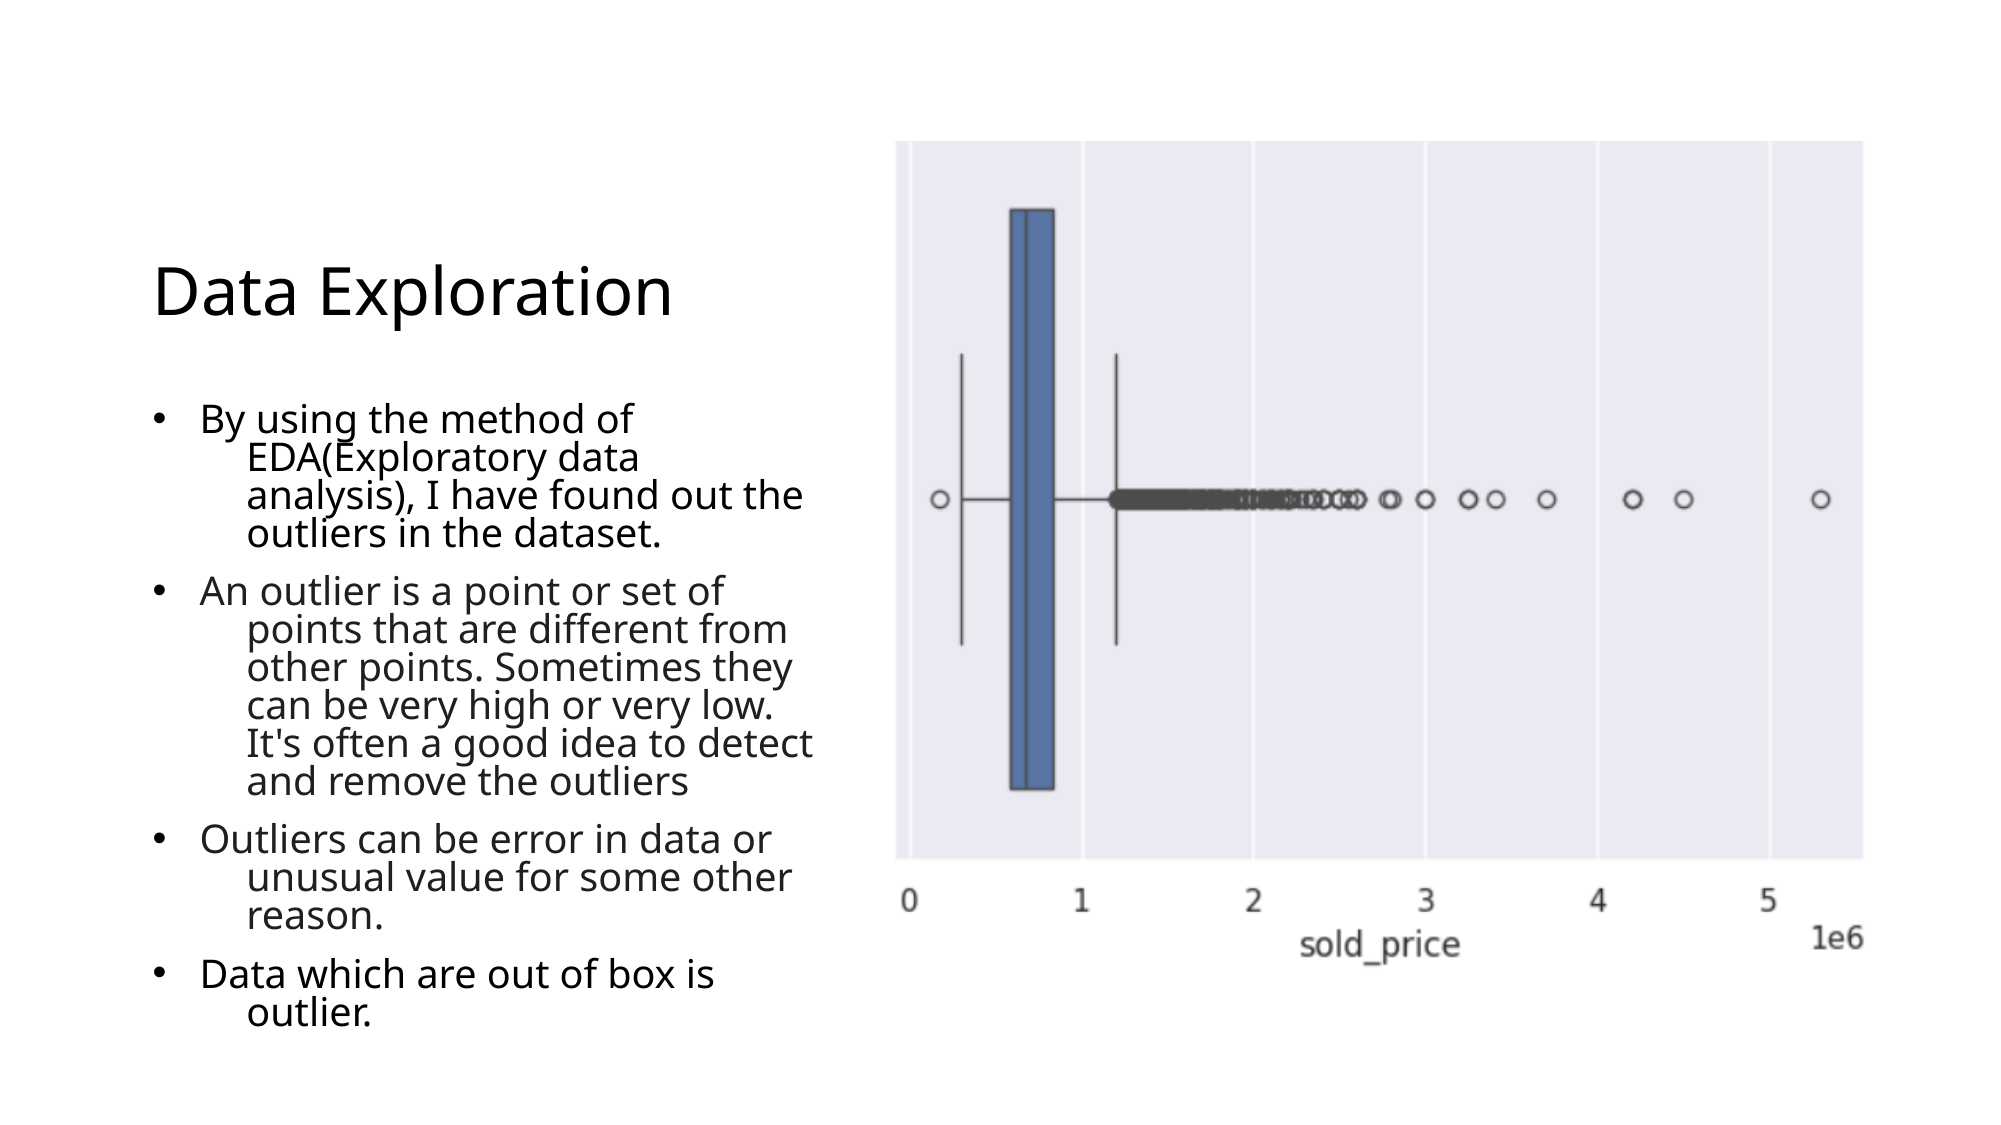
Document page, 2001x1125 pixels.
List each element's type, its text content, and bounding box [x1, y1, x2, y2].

picture [878, 141, 1922, 984]
title Data Exploration [137, 75, 783, 337]
list By using the method of EDA(Exploratory data analysis), I have found out the outliers in the dataset. An outlier is a point or set of points that are different from other points. Sometimes they can be very high or very low. It's often a good idea to detect and remove the outliers Outliers can be error in data or unusual value for some other reason. Data which are out of box is outlier. [137, 337, 836, 1089]
